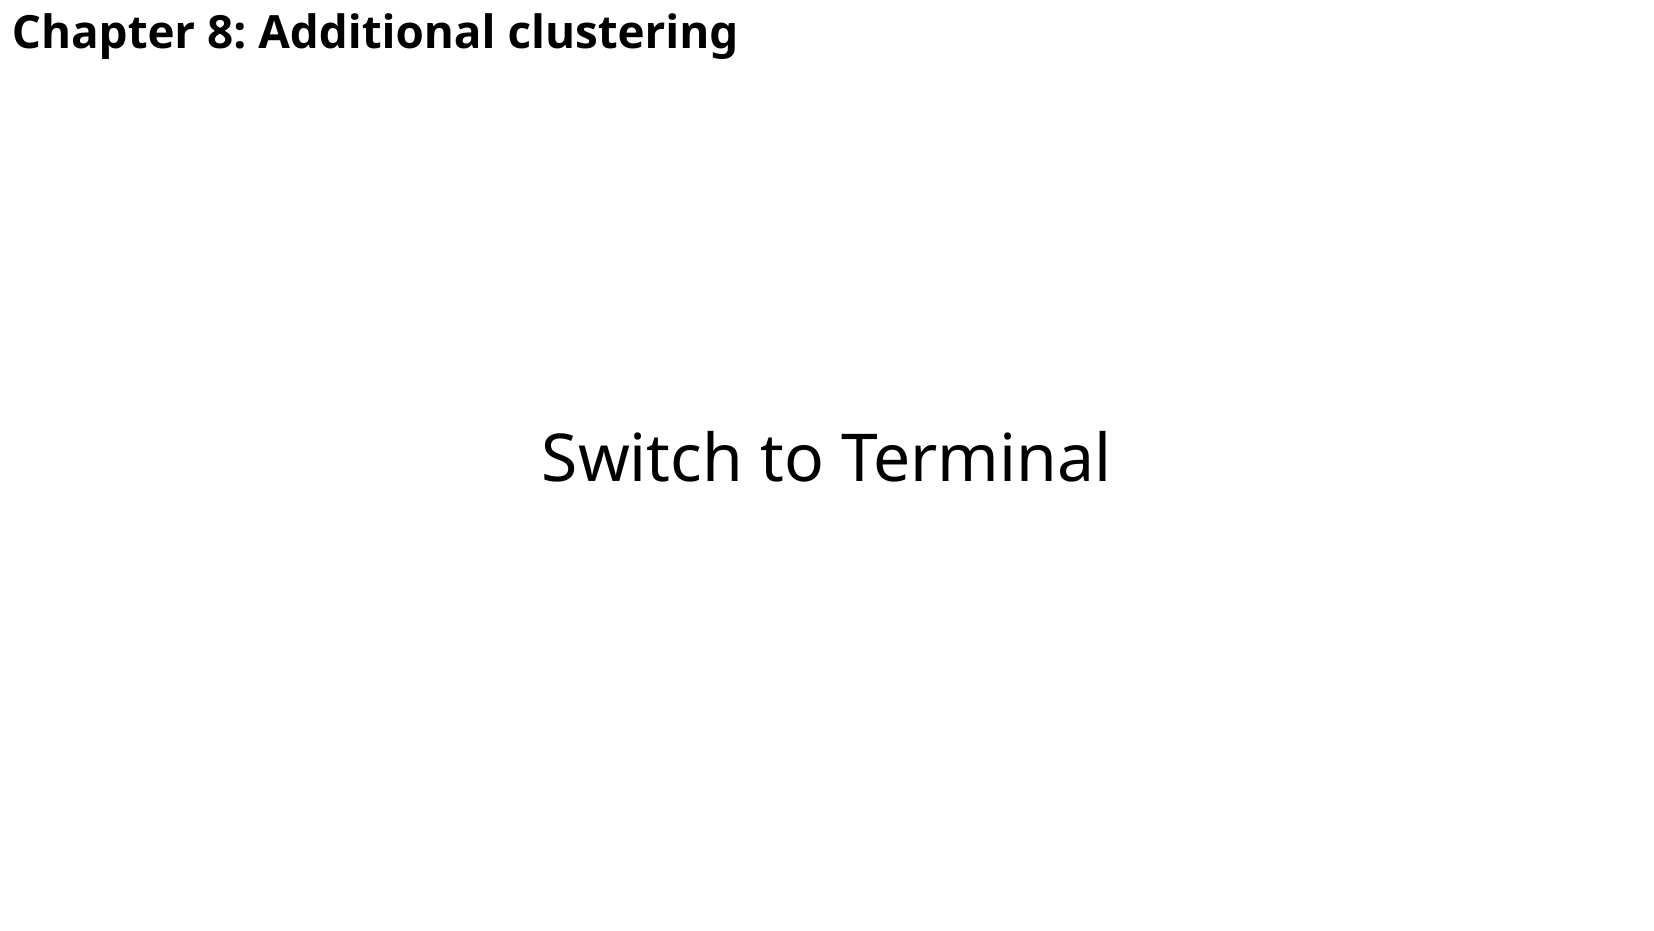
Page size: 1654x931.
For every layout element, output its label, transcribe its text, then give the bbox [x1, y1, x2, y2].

list Switch to Terminal [531, 410, 1123, 520]
title Chapter 8: Additional clustering [11, 0, 1642, 130]
